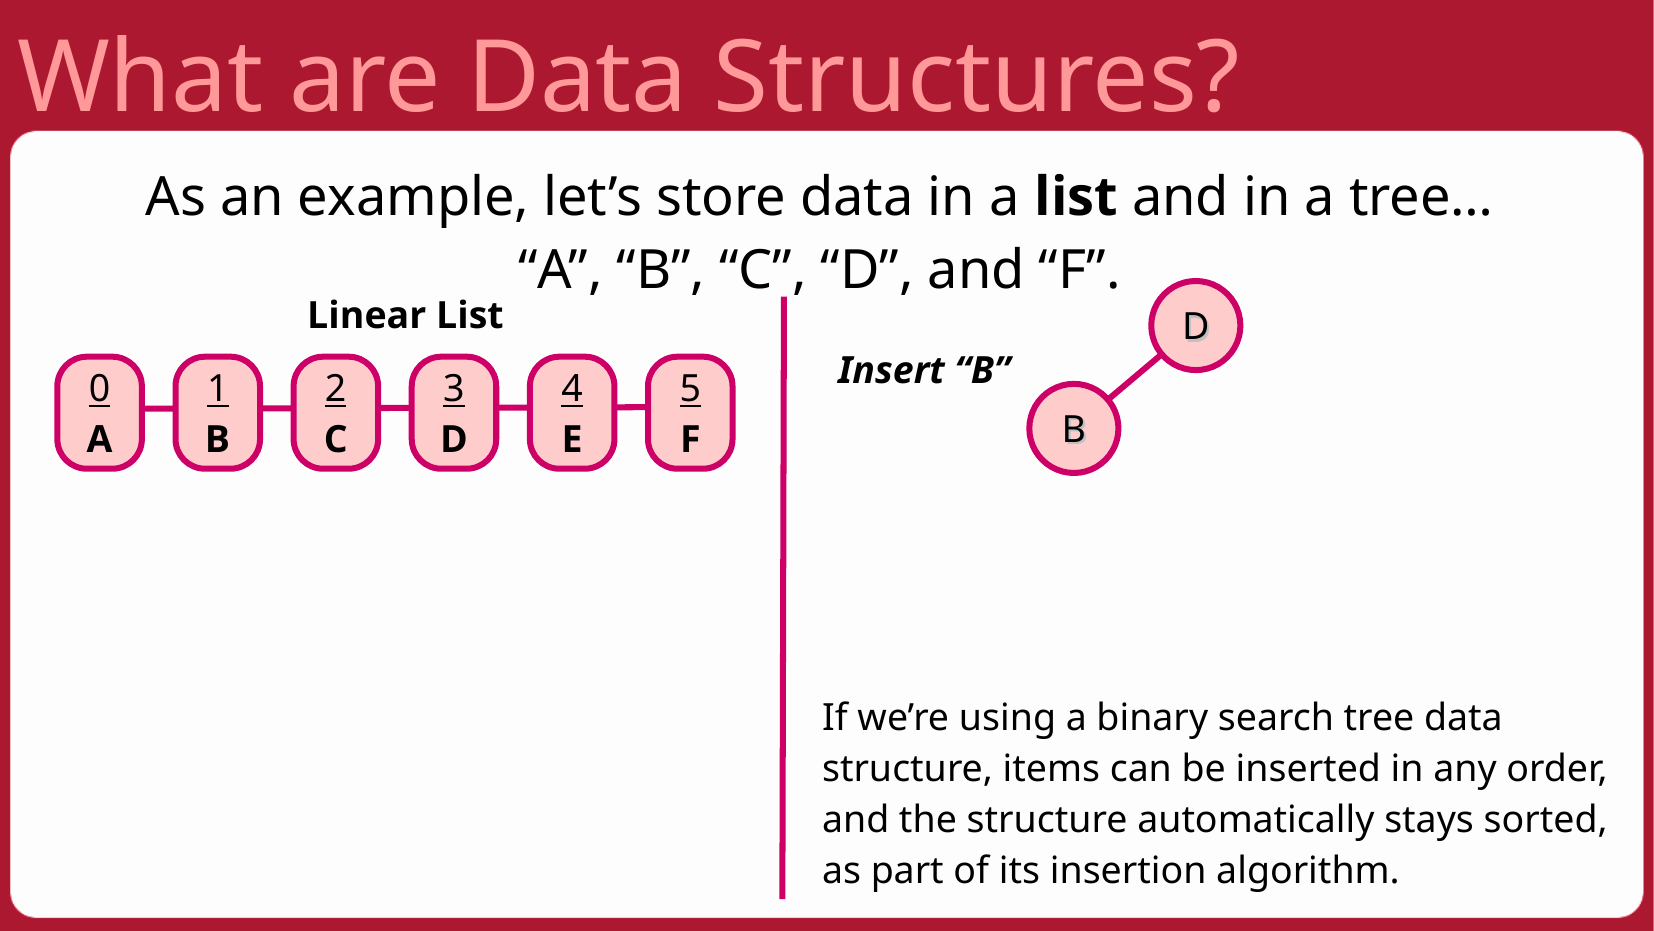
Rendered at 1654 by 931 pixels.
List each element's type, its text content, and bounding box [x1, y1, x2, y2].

text_box B [1029, 383, 1119, 473]
title What are Data Structures? [17, 8, 1573, 136]
text_box 1 B [175, 356, 261, 469]
text_box 5 F [648, 356, 733, 469]
text_box As an example, let’s store data in a list and in a tree… “A”, “B”, “C”, “D”, and “F”. [62, 157, 1577, 279]
text_box 0 A [57, 356, 142, 469]
text_box 4 E [529, 356, 615, 469]
text_box If we’re using a binary search tree data structure, items can be inserted in any order, and the structure automatically stays sorted, as part of its insertion algorithm. [822, 690, 1615, 900]
text_box 2 C [293, 356, 379, 469]
picture [0, 0, 1654, 931]
text_box Linear List [30, 282, 782, 346]
text_box Insert “B” [800, 316, 1049, 422]
text_box 3 D [411, 356, 497, 469]
text_box D [1151, 280, 1241, 371]
